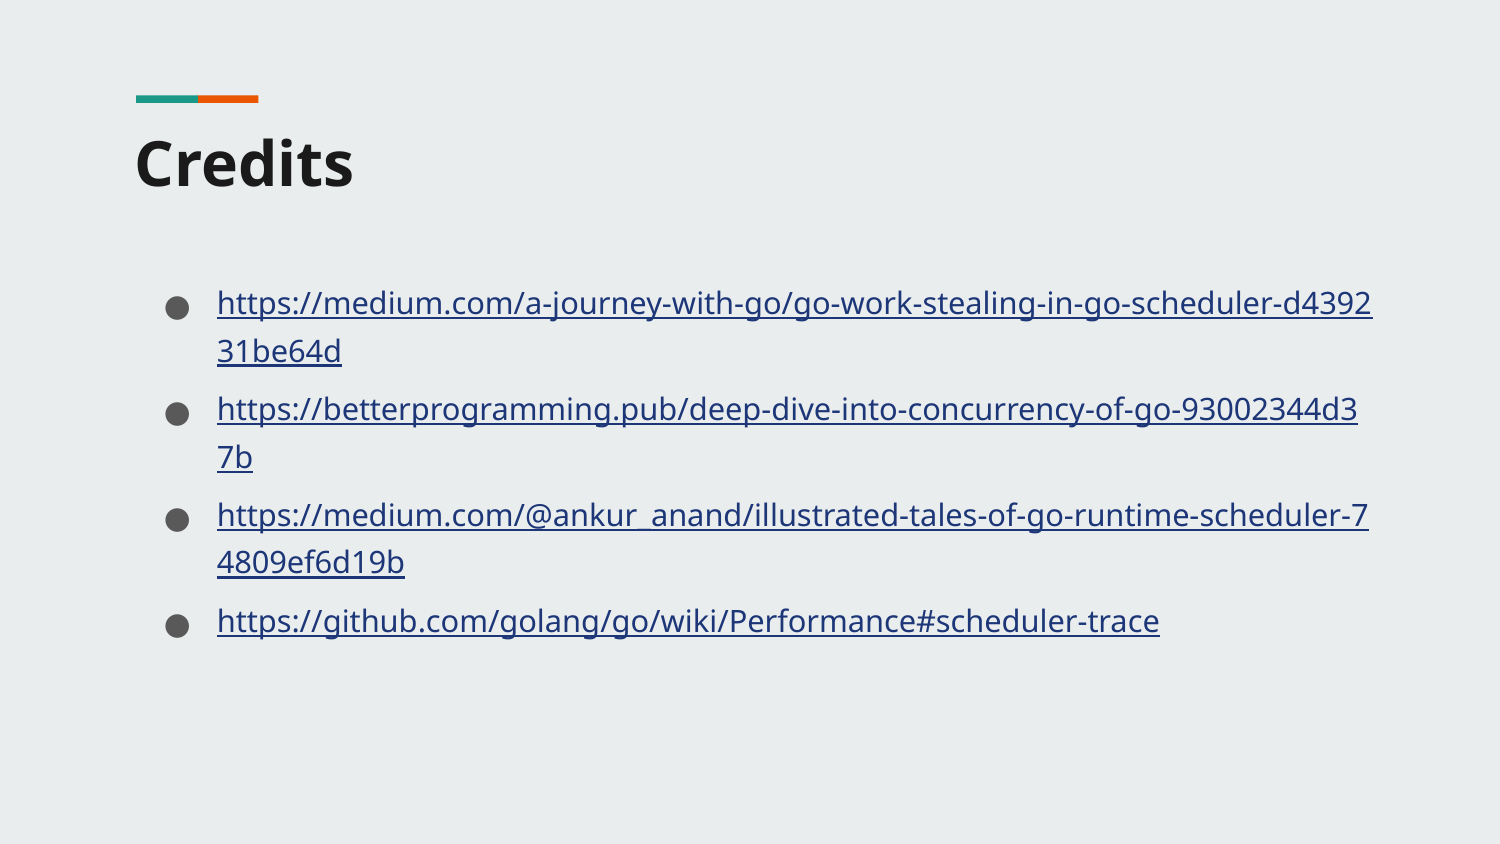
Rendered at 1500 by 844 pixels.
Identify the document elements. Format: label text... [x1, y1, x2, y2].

title Credits [119, 108, 1381, 250]
subtitle https://medium.com/a-journey-with-go/go-work-stealing-in-go-scheduler-d439231be64d https://betterprogramming.pub/deep-dive-into-concurrency-of-go-93002344d37b https://medium.com/@ankur_anand/illustrated-tales-of-go-runtime-scheduler-74809ef6d19b https://github.com/golang/go/wiki/Performance#scheduler-trace [126, 225, 1388, 662]
